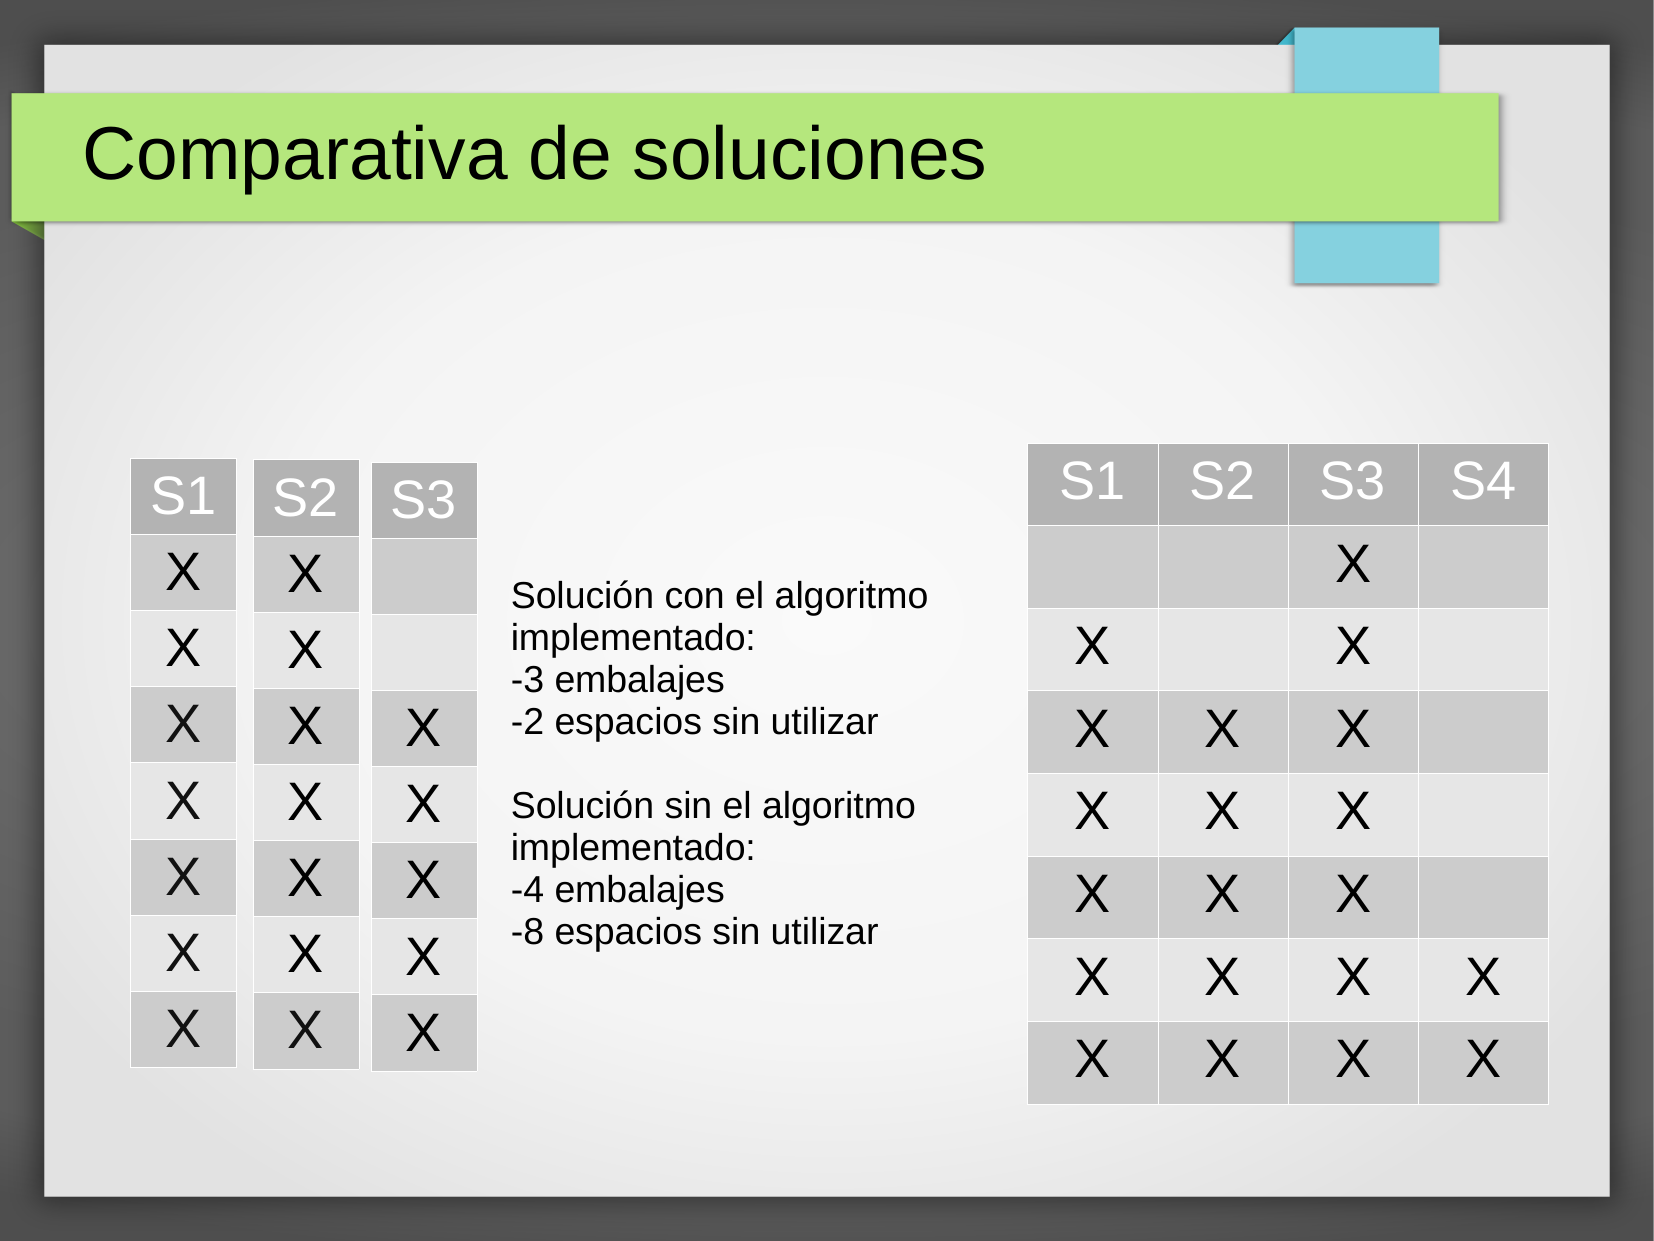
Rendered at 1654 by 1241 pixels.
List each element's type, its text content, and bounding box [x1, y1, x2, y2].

table_cell X [254, 917, 359, 992]
table_cell X [1028, 939, 1158, 1021]
table_header S4 [1419, 444, 1548, 525]
table_header S1 [1028, 444, 1158, 525]
table_cell [1419, 691, 1548, 773]
table_cell [372, 615, 477, 690]
table_cell [1419, 609, 1548, 690]
table_cell X [1289, 774, 1418, 856]
table_cell [1159, 609, 1288, 690]
table_cell X [1159, 857, 1288, 938]
table_cell X [254, 613, 359, 688]
table_cell X [131, 687, 236, 762]
table_cell X [131, 840, 236, 915]
table_cell [1159, 526, 1288, 608]
table_cell X [1289, 1022, 1418, 1104]
table_cell X [131, 535, 236, 610]
table_cell X [1028, 609, 1158, 690]
table_cell X [1159, 939, 1288, 1021]
table_header S3 [372, 463, 477, 538]
table_cell X [1289, 939, 1418, 1021]
table_cell X [1028, 691, 1158, 773]
table_header S1 [131, 459, 236, 534]
table_cell X [1028, 857, 1158, 938]
table_cell X [254, 689, 359, 764]
table_cell [1419, 526, 1548, 608]
table_cell X [131, 992, 236, 1067]
table_cell X [1289, 857, 1418, 938]
table_cell X [131, 916, 236, 991]
table_cell X [372, 691, 477, 766]
table_header S2 [254, 460, 359, 536]
table_cell X [1159, 691, 1288, 773]
table_cell X [1028, 774, 1158, 856]
table_cell X [1289, 691, 1418, 773]
table_header S3 [1289, 444, 1418, 525]
title Comparativa de soluciones [82, 94, 1264, 213]
table_cell X [131, 763, 236, 839]
table_cell [1419, 774, 1548, 856]
table_cell X [254, 765, 359, 840]
table_cell X [372, 843, 477, 918]
table_cell X [1159, 1022, 1288, 1104]
picture [0, 0, 1654, 1241]
table_cell X [372, 919, 477, 994]
table_cell [1028, 526, 1158, 608]
table_cell X [372, 995, 477, 1071]
table_cell X [1419, 939, 1548, 1021]
table_header S2 [1159, 444, 1288, 525]
table_cell X [254, 993, 359, 1069]
table_cell X [372, 767, 477, 842]
text_box Solución con el algoritmo implementado: -3 embalajes -2 espacios sin utilizar Solución sin el algoritmo implementado: -4 embalajes -8 espacios sin utilizar [496, 566, 1004, 1002]
table_cell X [1419, 1022, 1548, 1104]
table_cell X [1028, 1022, 1158, 1104]
table_cell X [1159, 774, 1288, 856]
table_cell X [1289, 609, 1418, 690]
table_cell X [1289, 526, 1418, 608]
table_cell X [131, 611, 236, 686]
table_cell [1419, 857, 1548, 938]
table_cell X [254, 841, 359, 916]
table_cell X [254, 537, 359, 612]
table_cell [372, 539, 477, 614]
